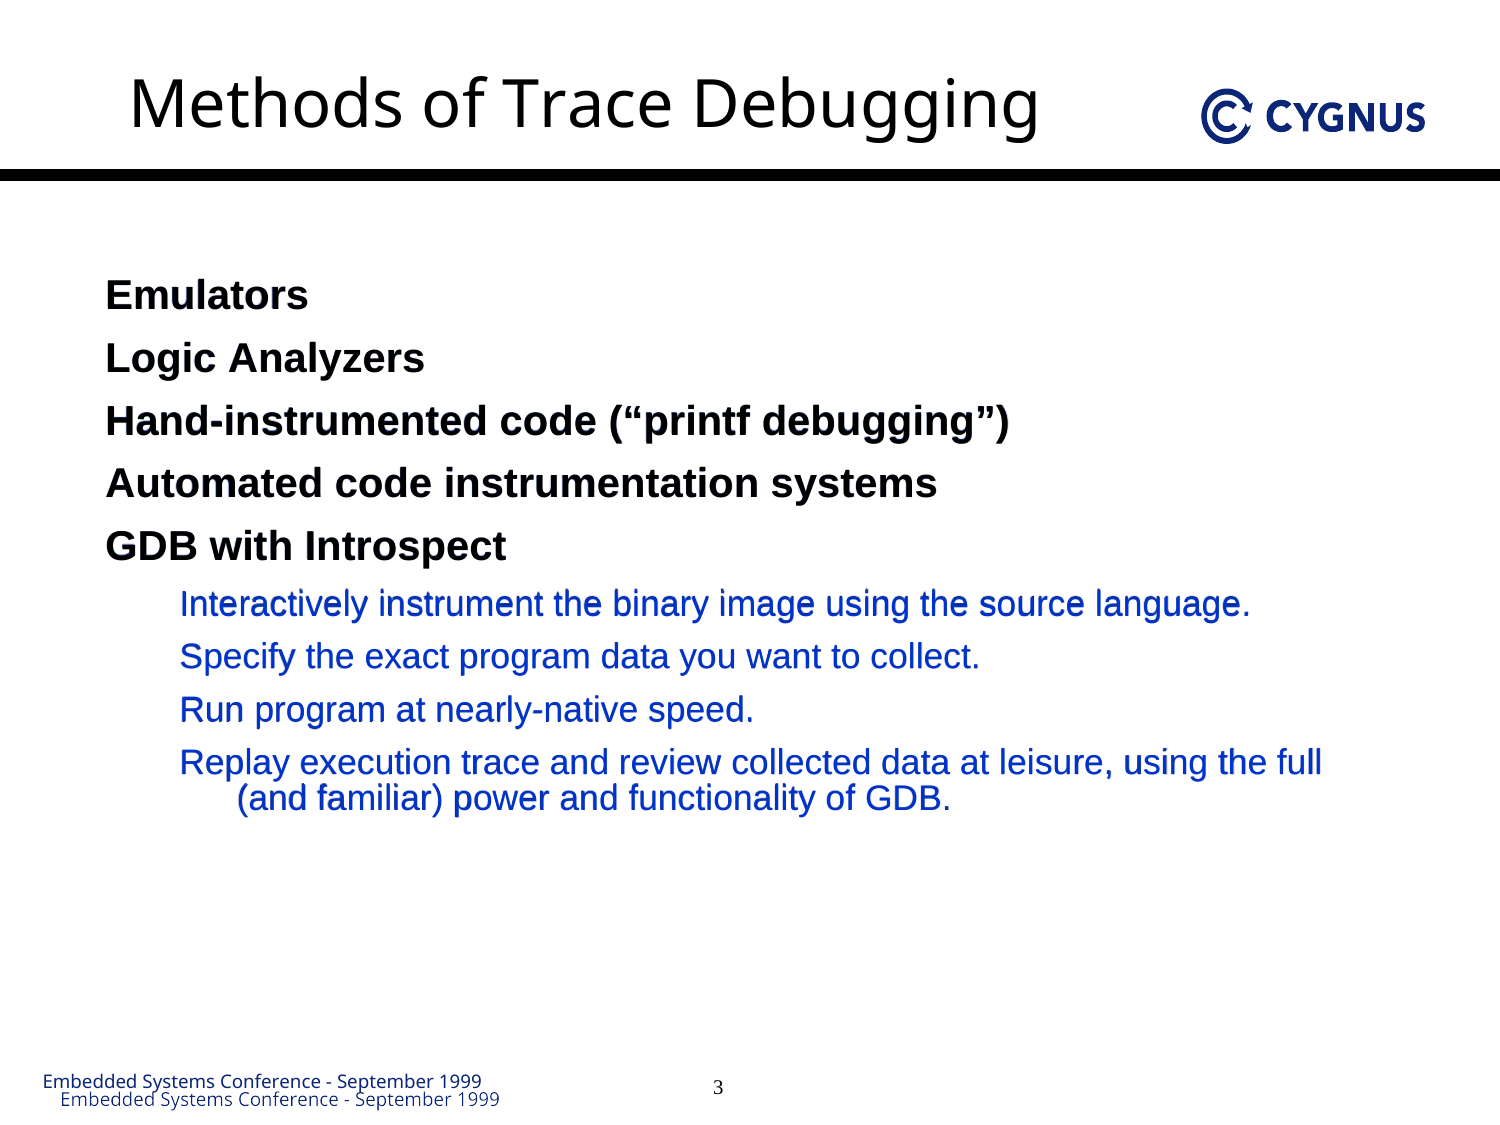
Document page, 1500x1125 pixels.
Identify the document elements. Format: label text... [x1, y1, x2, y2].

list Emulators Logic Analyzers Hand-instrumented code (“printf debugging”) Automated code instrumentation systems GDB with Introspect Interactively instrument the binary image using the source language. Specify the exact program data you want to collect. Run program at nearly-native speed. Replay execution trace and review collected data at leisure, using the full (and familiar) power and functionality of GDB. [105, 260, 1395, 833]
title Methods of Trace Debugging [128, 62, 1189, 134]
